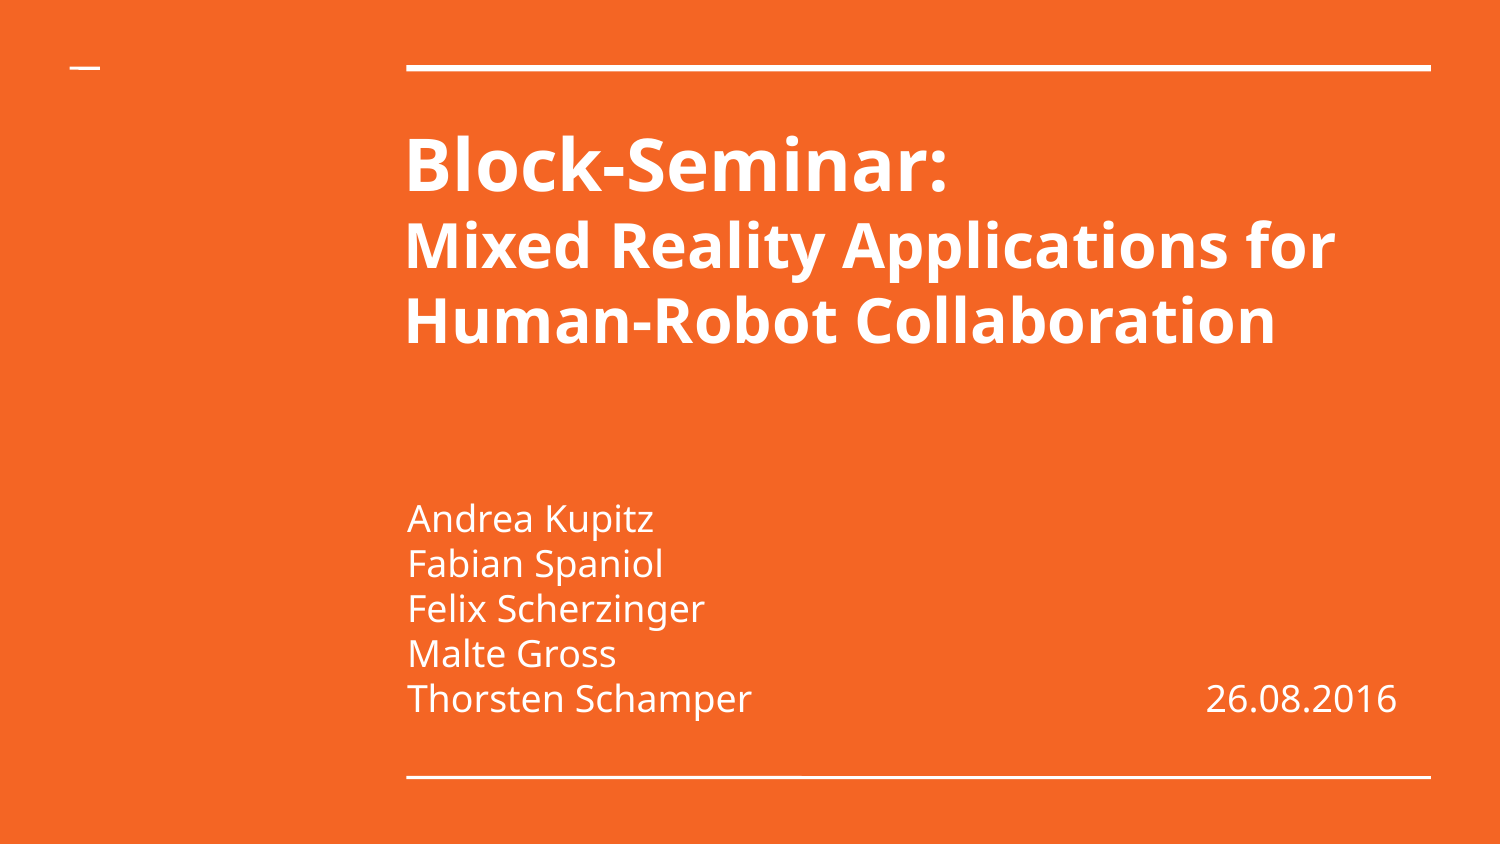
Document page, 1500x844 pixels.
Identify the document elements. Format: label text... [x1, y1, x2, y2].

title Block-Seminar: Mixed Reality Applications for Human-Robot Collaboration [389, 103, 1428, 357]
subtitle Andrea Kupitz Fabian Spaniol Felix Scherzinger Malte Gross Thorsten Schamper 26.08.2016 [392, 531, 1431, 735]
